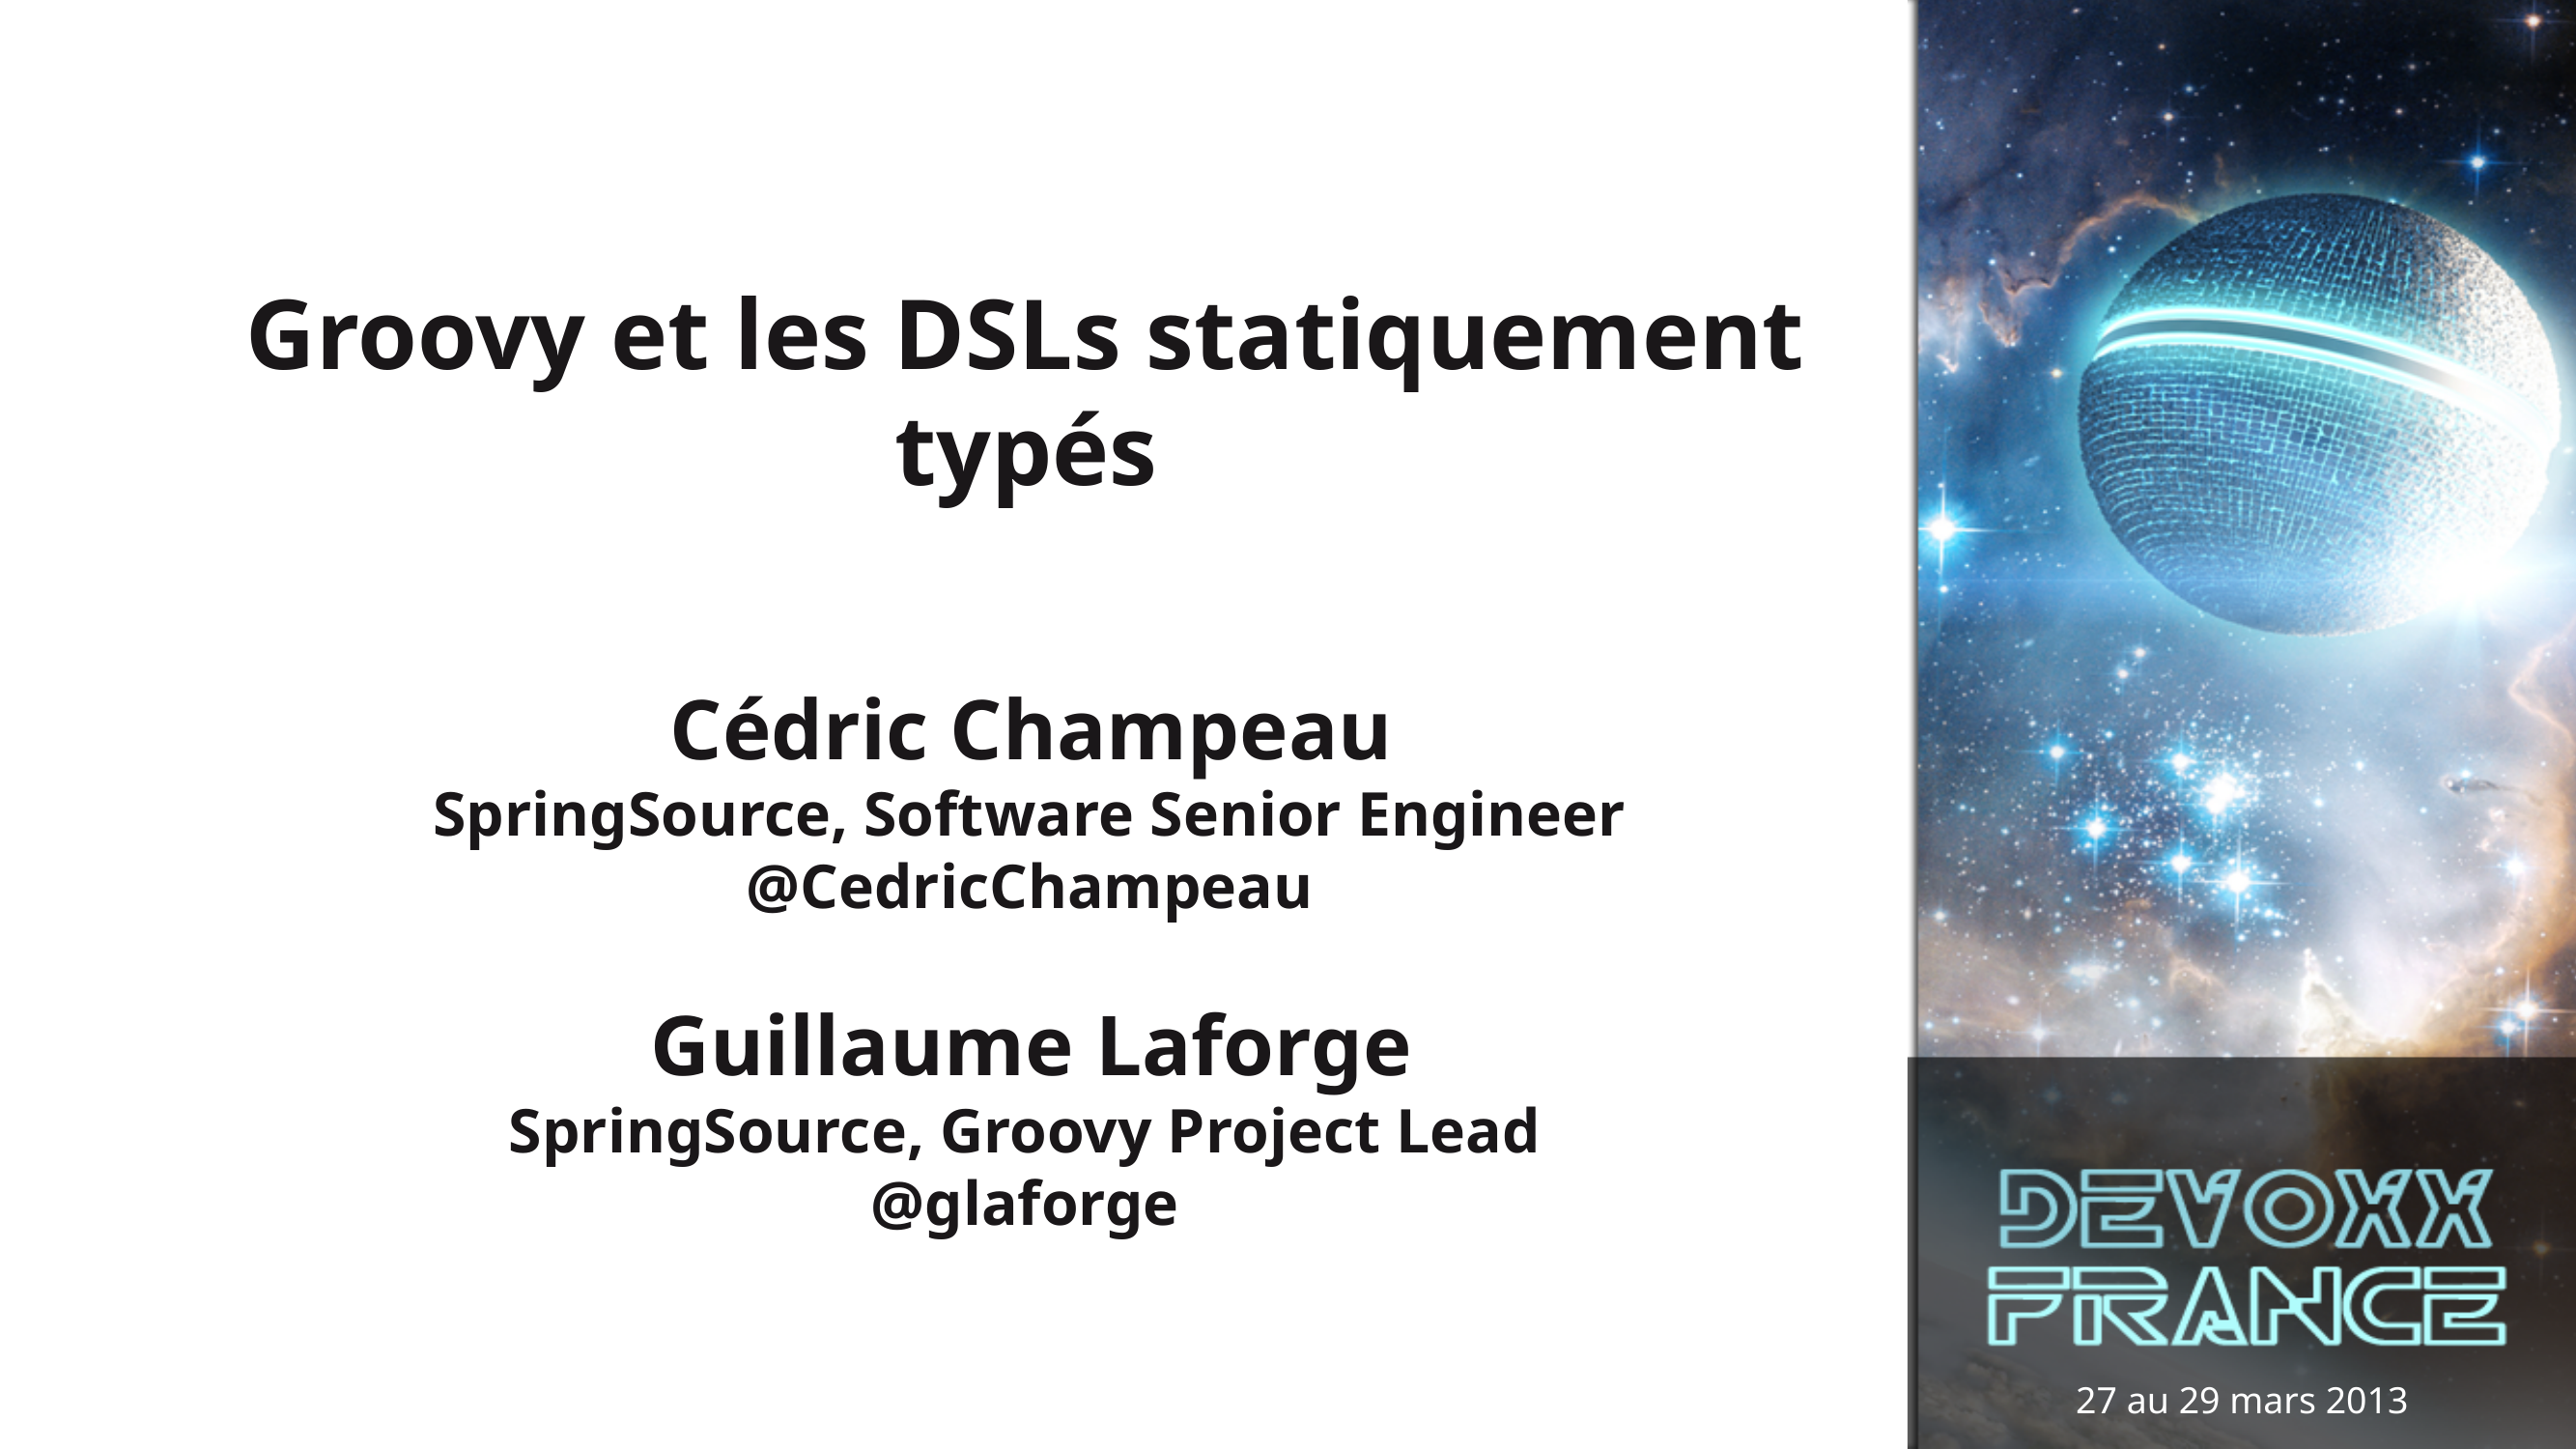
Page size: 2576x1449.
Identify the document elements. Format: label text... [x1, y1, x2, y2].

title Groovy et les DSLs statiquement typés [212, 23, 1840, 513]
picture [1907, 0, 2576, 1449]
list Cédric Champeau SpringSource, Software Senior Engineer @CedricChampeau Guillaume Laforge SpringSource, Groovy Project Lead @glaforge [19, 668, 2031, 1342]
